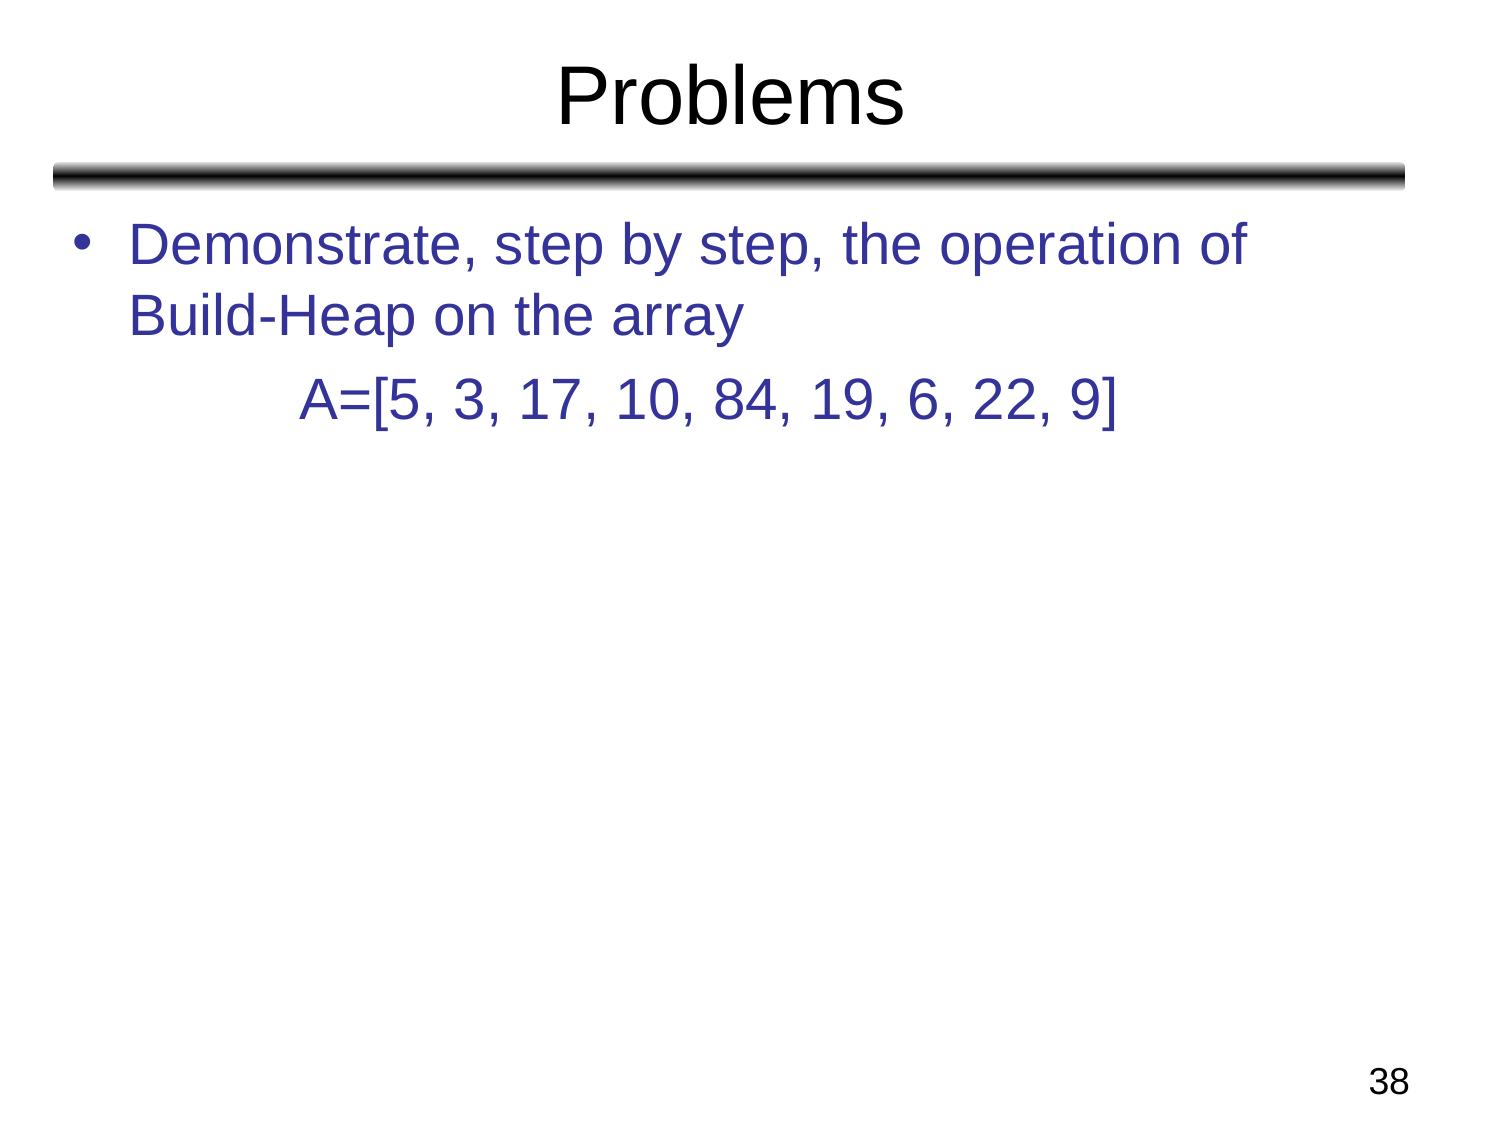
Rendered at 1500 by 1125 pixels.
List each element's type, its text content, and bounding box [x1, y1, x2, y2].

title Problems [55, 16, 1406, 166]
list Demonstrate, step by step, the operation of Build-Heap on the array A=[5, 3, 17, 10, 84, 19, 6, 22, 9] [57, 199, 1408, 1032]
